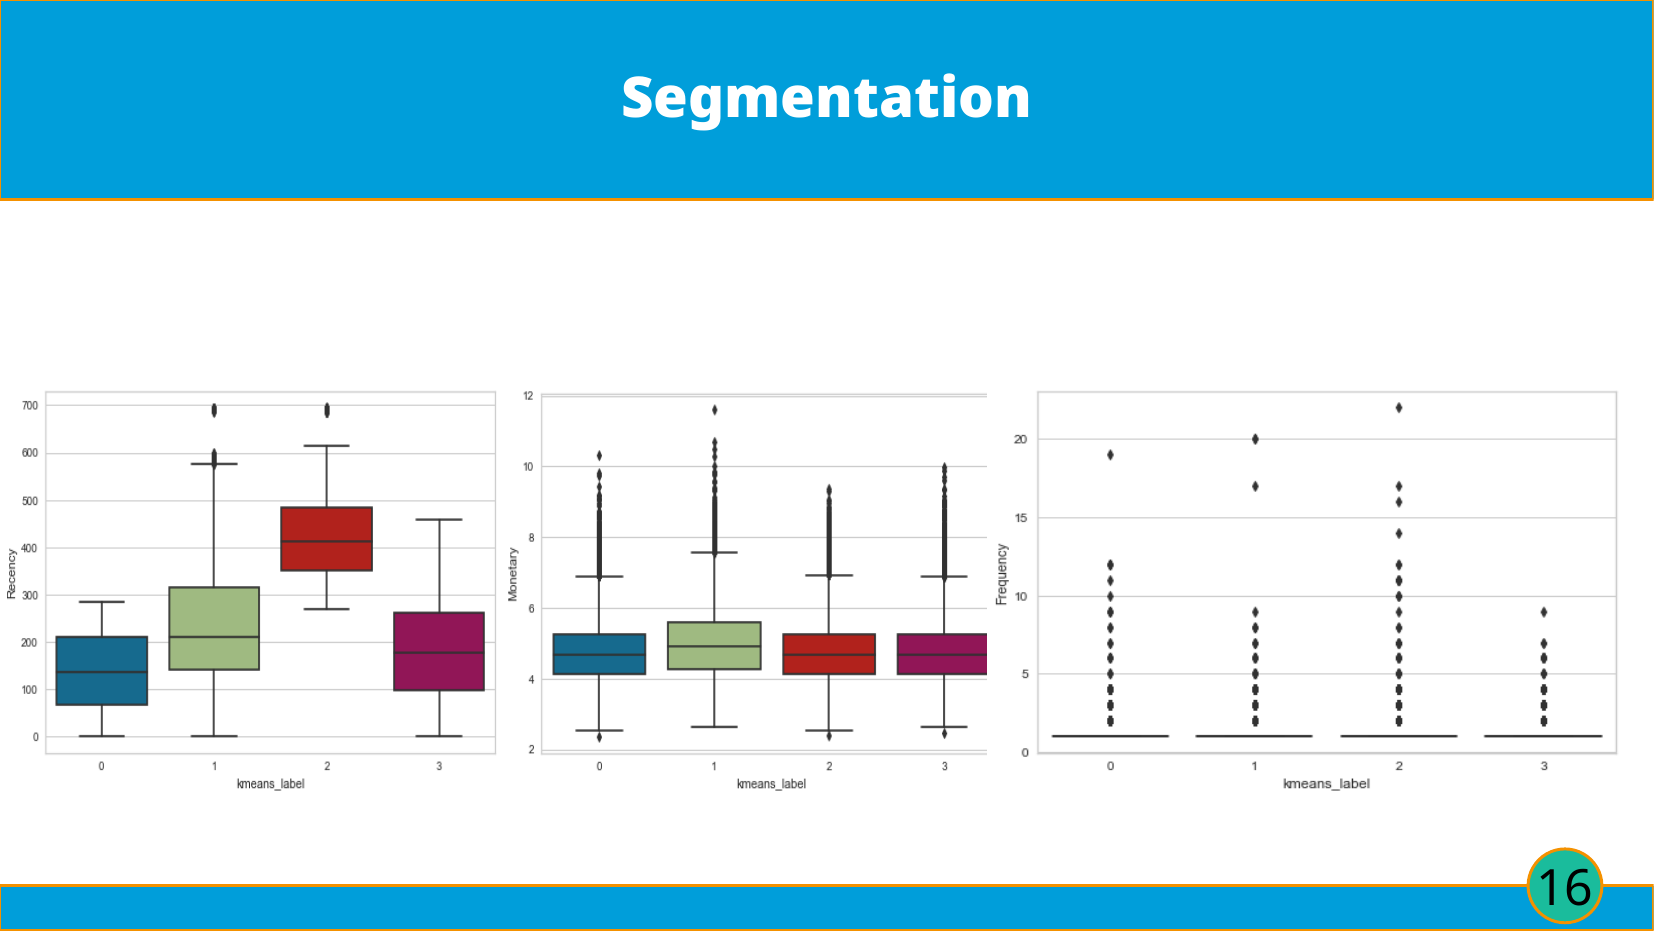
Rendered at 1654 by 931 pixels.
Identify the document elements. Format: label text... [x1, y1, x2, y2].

title Segmentation [59, 37, 1595, 155]
picture [0, 383, 1625, 798]
